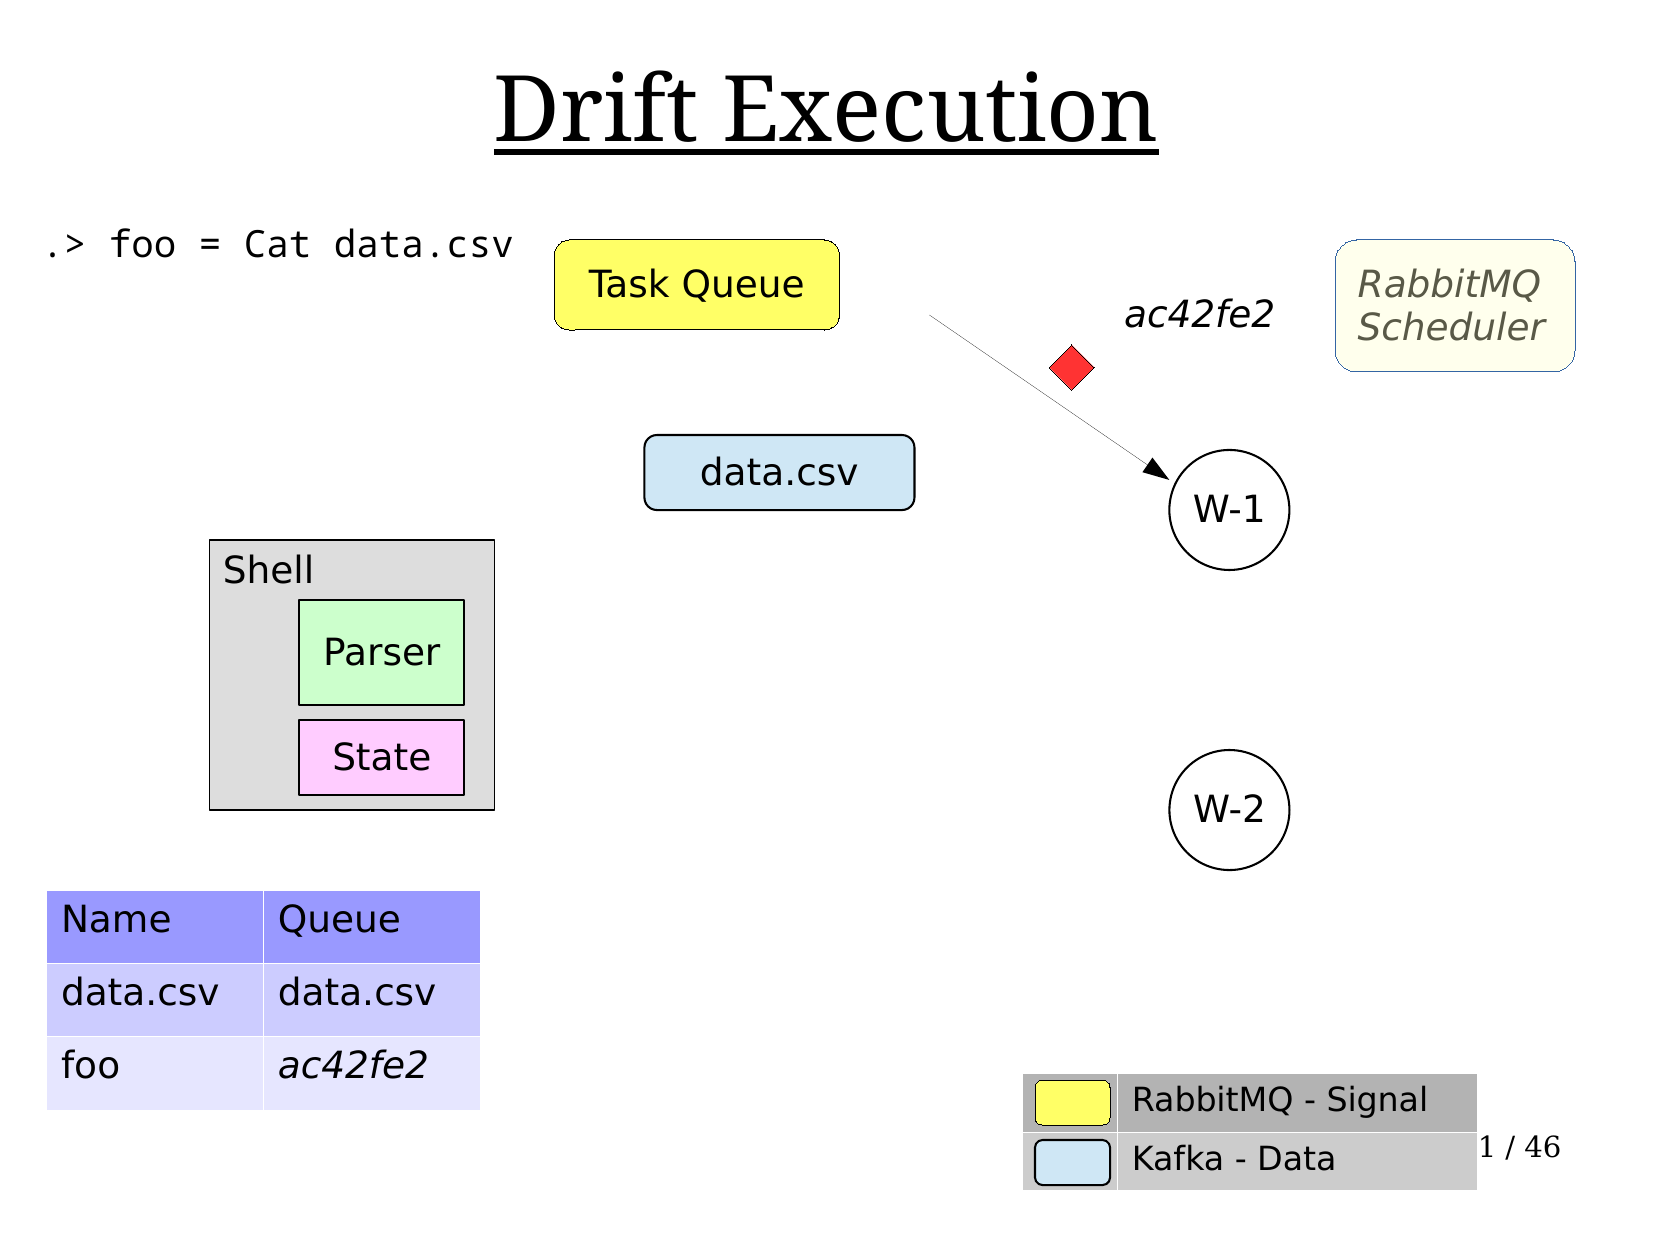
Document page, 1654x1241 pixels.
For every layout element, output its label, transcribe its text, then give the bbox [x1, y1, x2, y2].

text_box [1049, 344, 1095, 391]
table_header [1023, 1074, 1117, 1132]
table_cell foo [47, 1037, 263, 1110]
text_box [1335, 239, 1576, 372]
title Drift Execution [82, 2, 1571, 211]
text_box W-1 [1169, 449, 1290, 571]
text_box W-2 [1169, 750, 1290, 871]
table_header Queue [264, 891, 480, 963]
table_cell data.csv [47, 964, 263, 1036]
table_cell [1023, 1133, 1117, 1190]
table_header RabbitMQ - Signal [1118, 1074, 1477, 1132]
text_box Task Queue [554, 239, 840, 331]
text_box [1035, 1080, 1111, 1126]
text_box Shell [208, 541, 330, 600]
table_header Name [47, 891, 263, 963]
text_box data.csv [644, 435, 915, 511]
table_cell data.csv [264, 964, 480, 1036]
text_box [209, 539, 495, 810]
text_box State [299, 719, 465, 795]
table_cell Kafka - Data [1118, 1133, 1477, 1190]
text_box Parser [299, 599, 465, 705]
text_box [1035, 1140, 1111, 1186]
text_box ac42fe2 [1109, 284, 1291, 344]
table_cell ac42fe2 [264, 1037, 480, 1110]
text_box .> foo = Cat data.csv [26, 210, 451, 263]
